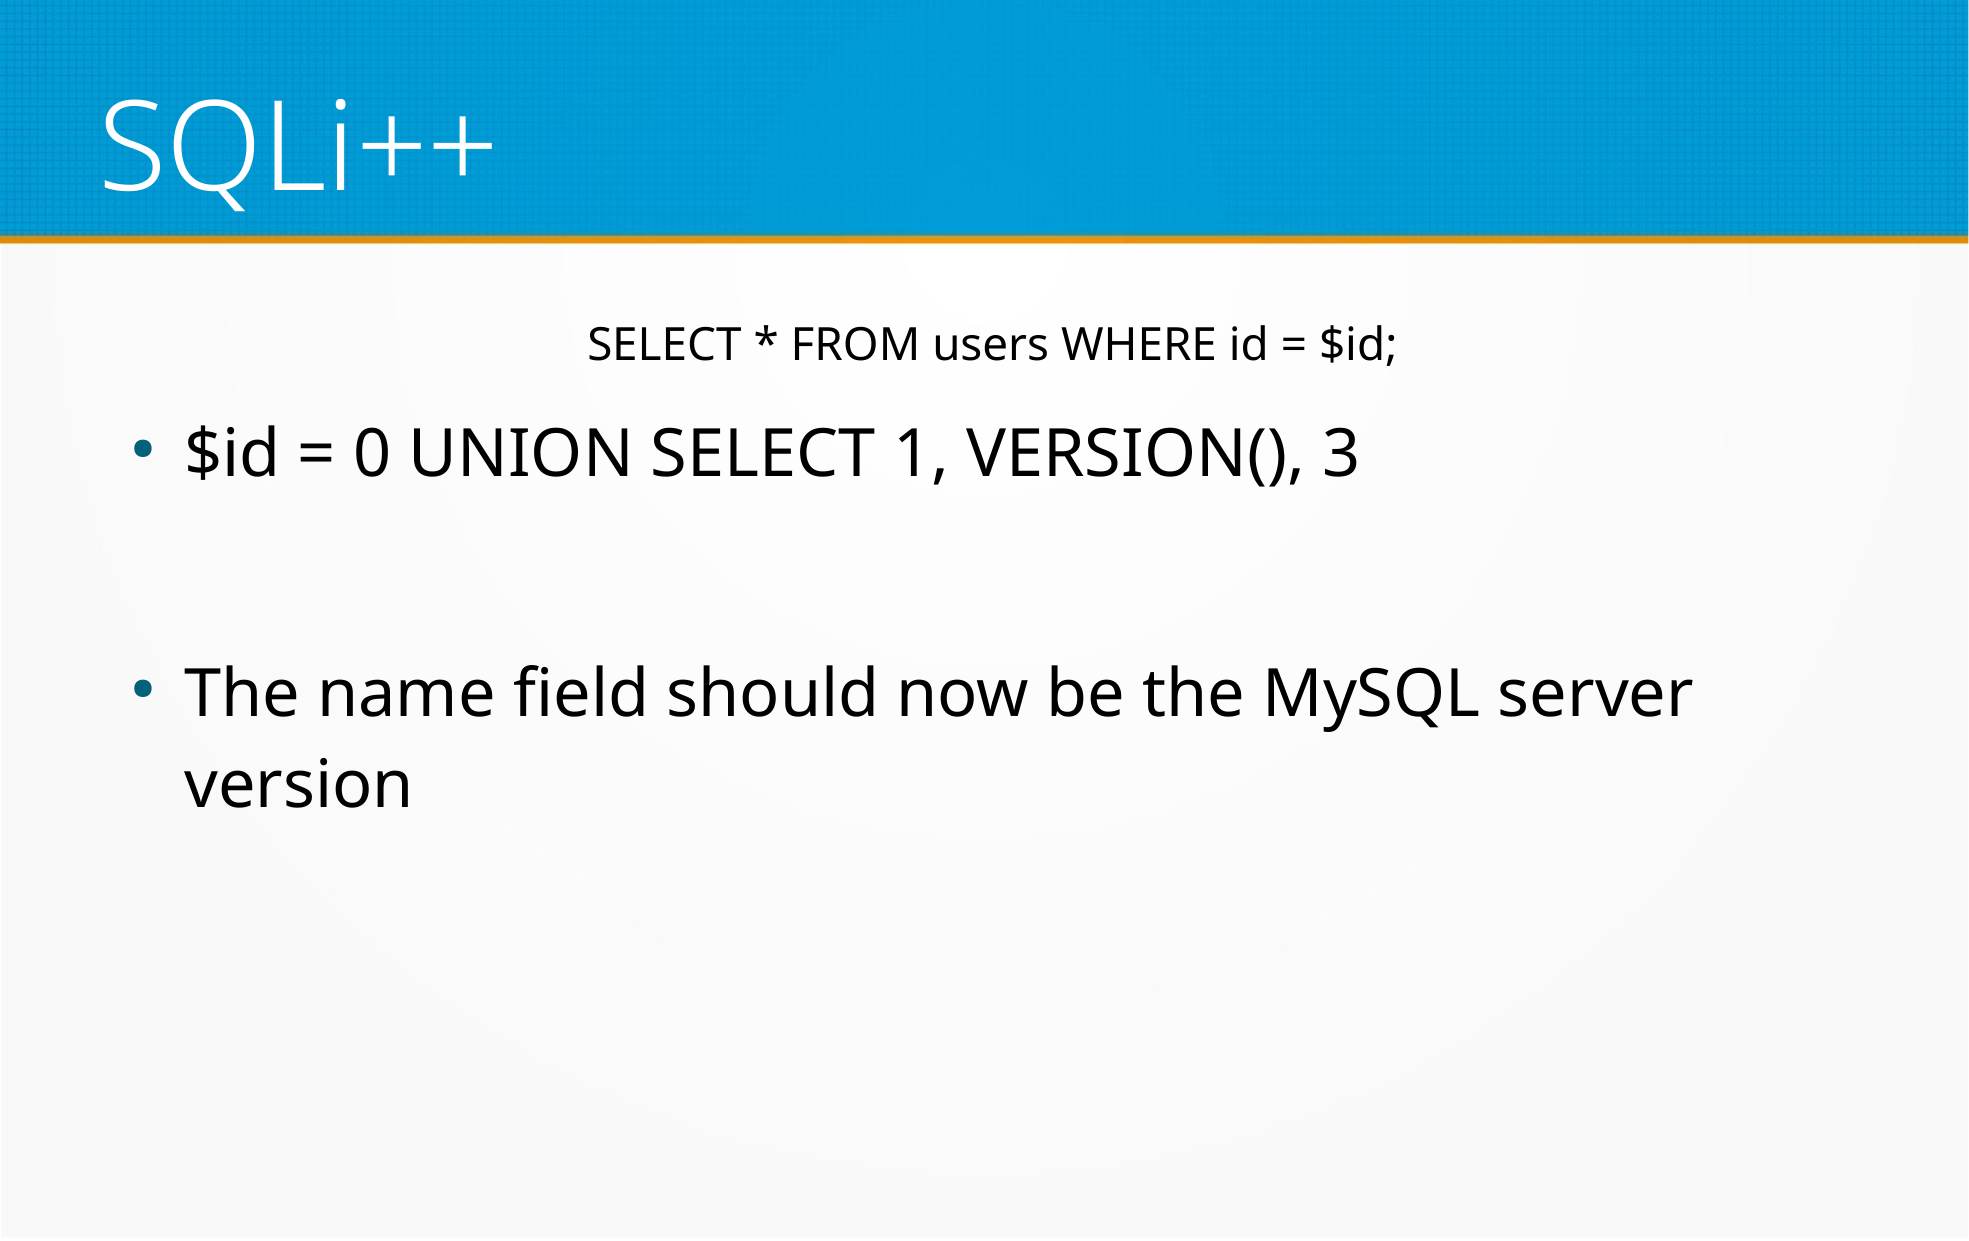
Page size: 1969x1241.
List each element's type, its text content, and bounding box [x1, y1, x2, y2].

list $id = 0 UNION SELECT 1, VERSION(), 3 The name field should now be the MySQL server version [113, 405, 1876, 1081]
picture [0, 233, 1969, 1241]
text_box SELECT * FROM users WHERE id = $id; [75, 307, 1876, 377]
title SQLi++ [98, 19, 1870, 227]
